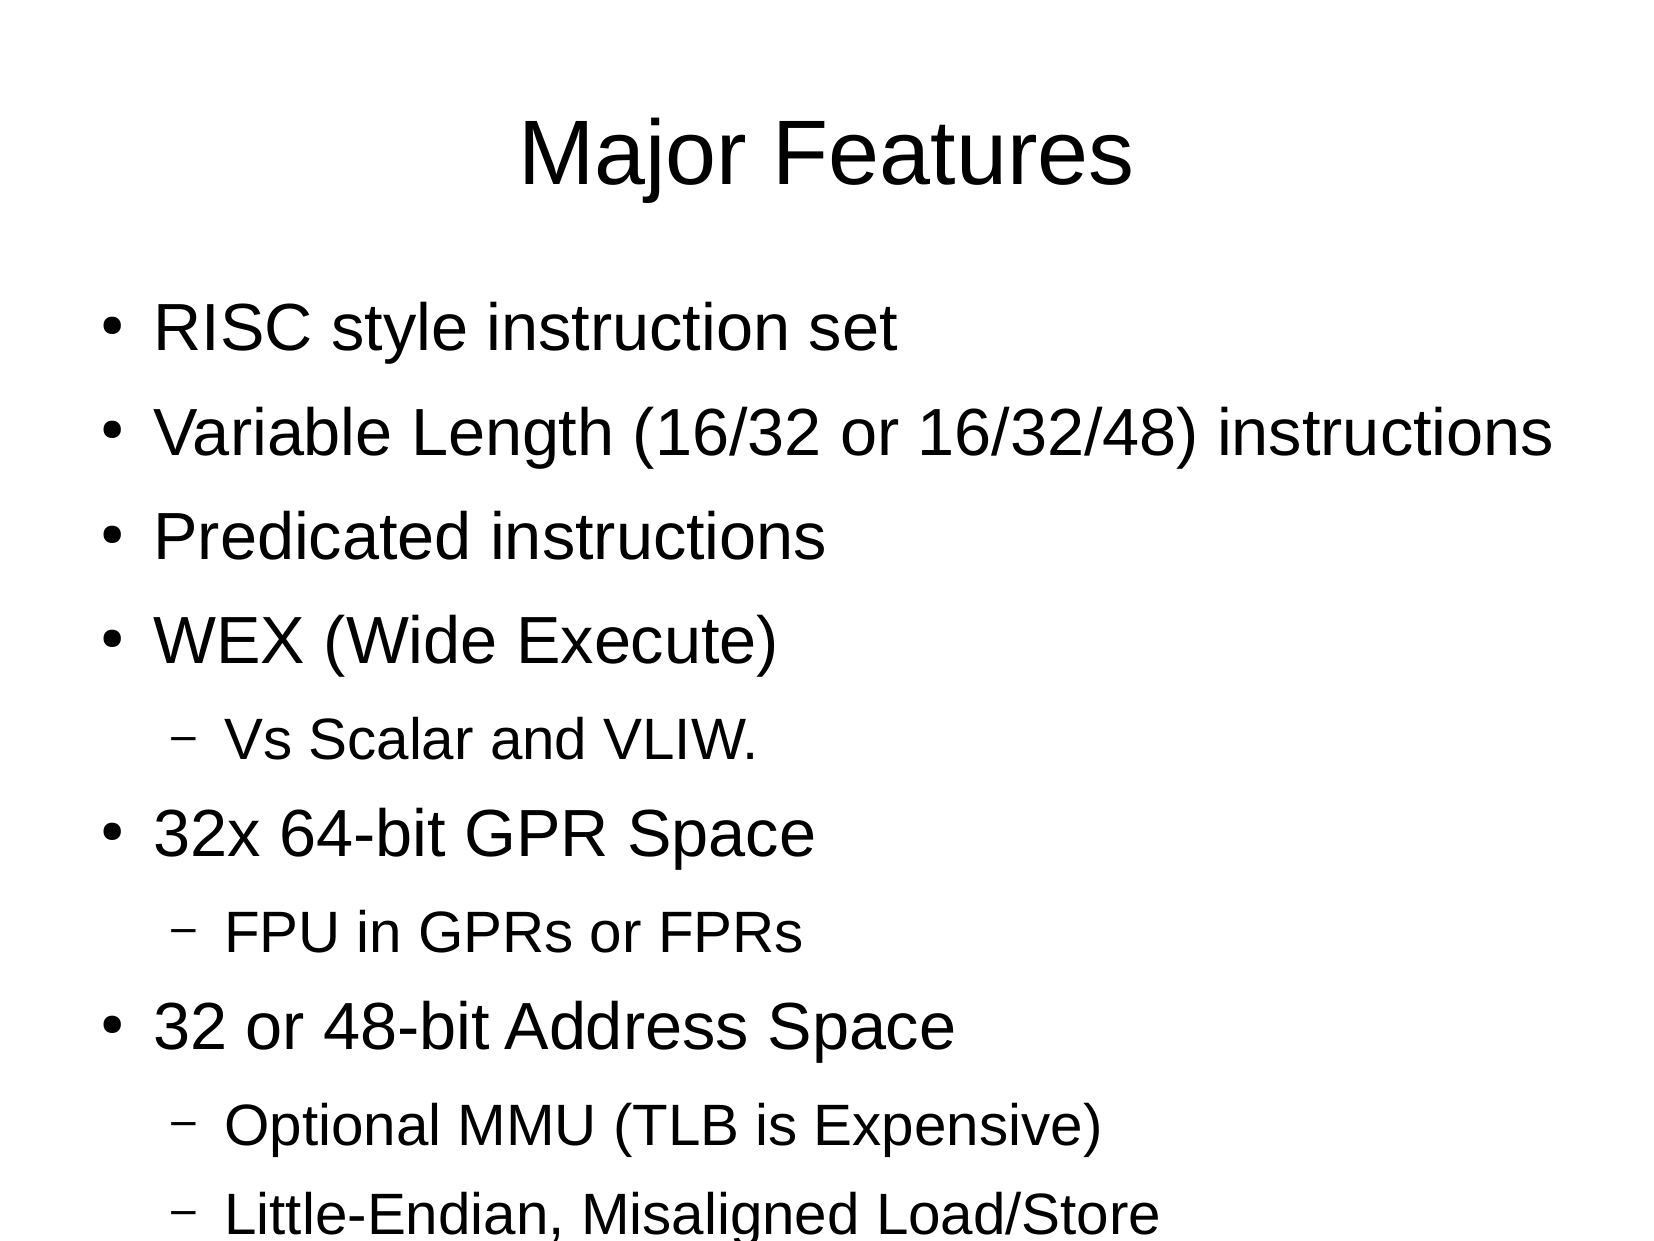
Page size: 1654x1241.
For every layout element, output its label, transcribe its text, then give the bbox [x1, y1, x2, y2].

title Major Features [82, 49, 1571, 257]
list RISC style instruction set Variable Length (16/32 or 16/32/48) instructions Predicated instructions WEX (Wide Execute) Vs Scalar and VLIW. 32x 64-bit GPR Space FPU in GPRs or FPRs 32 or 48-bit Address Space Optional MMU (TLB is Expensive) Little-Endian, Misaligned Load/Store [82, 290, 1571, 1241]
